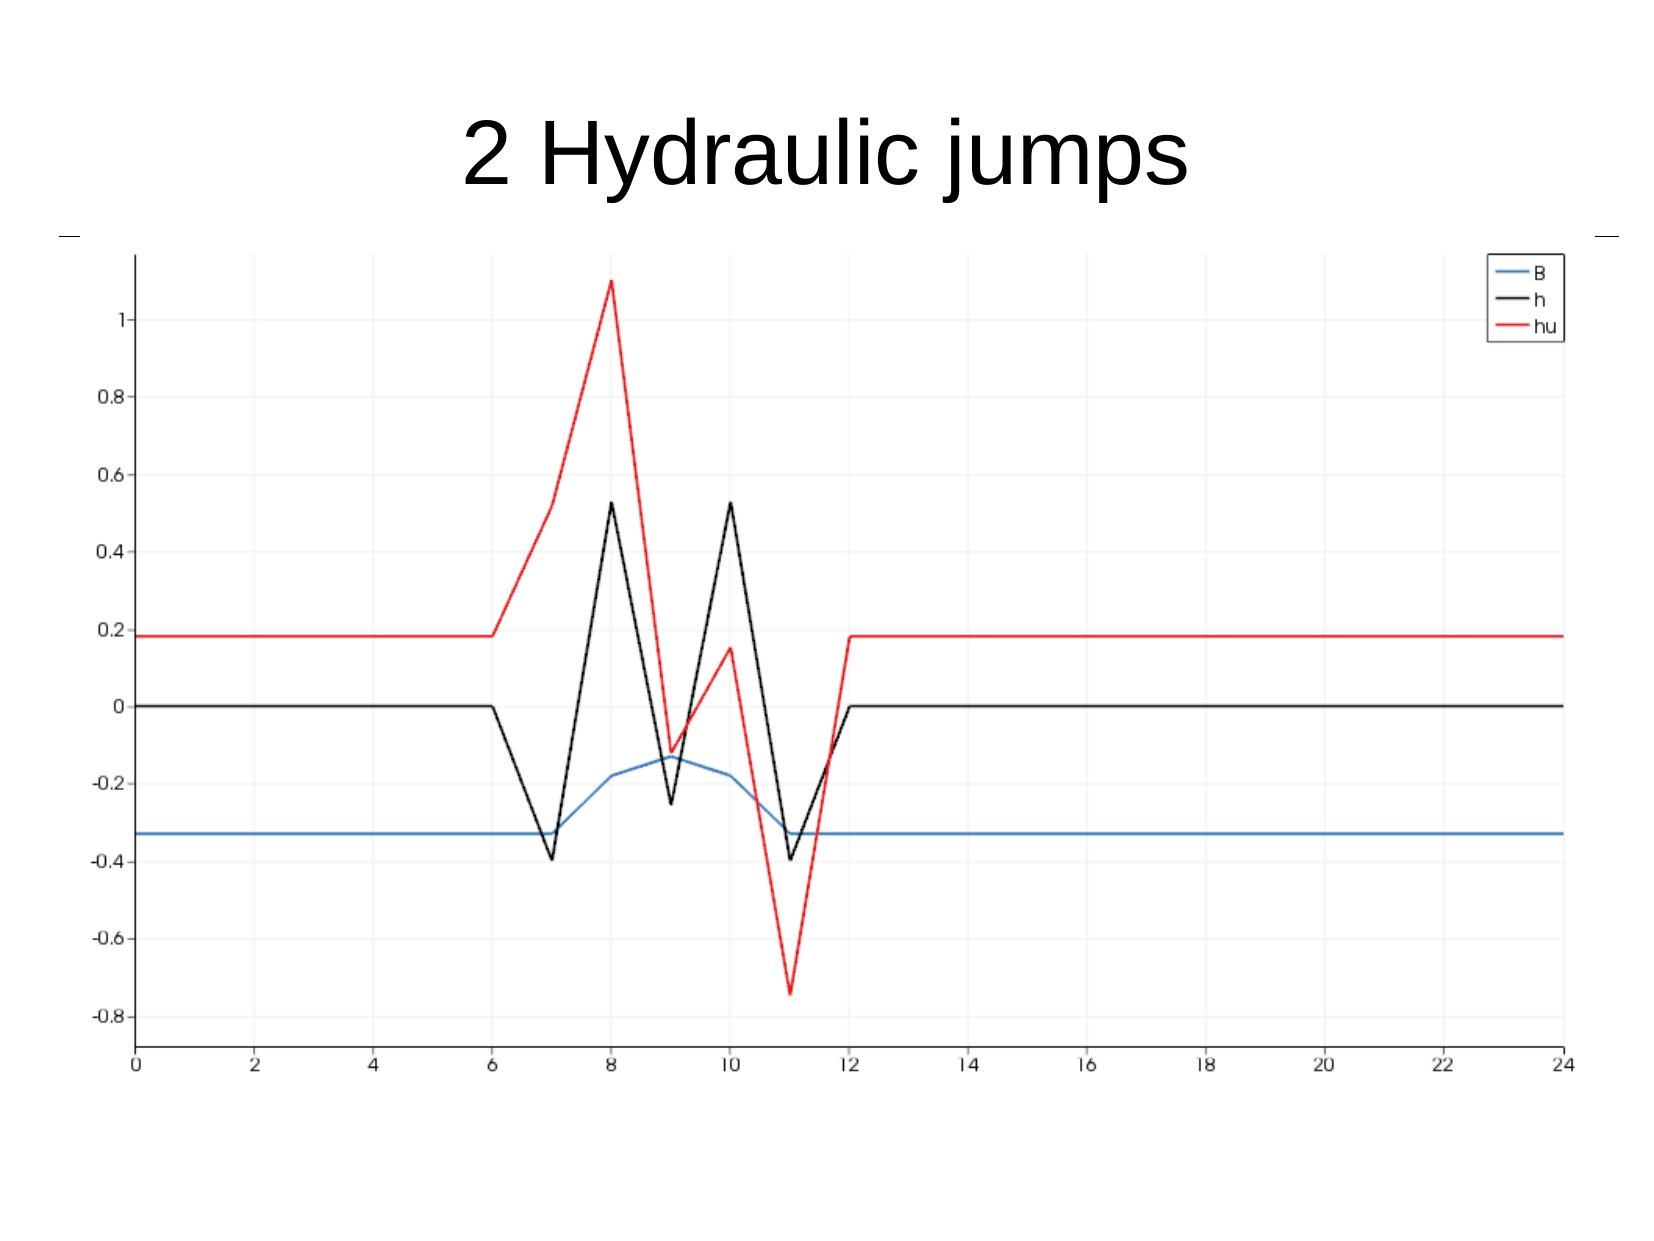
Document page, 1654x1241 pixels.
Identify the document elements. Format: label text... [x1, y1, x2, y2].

picture [80, 224, 1595, 1084]
title 2 Hydraulic jumps [82, 49, 1571, 224]
